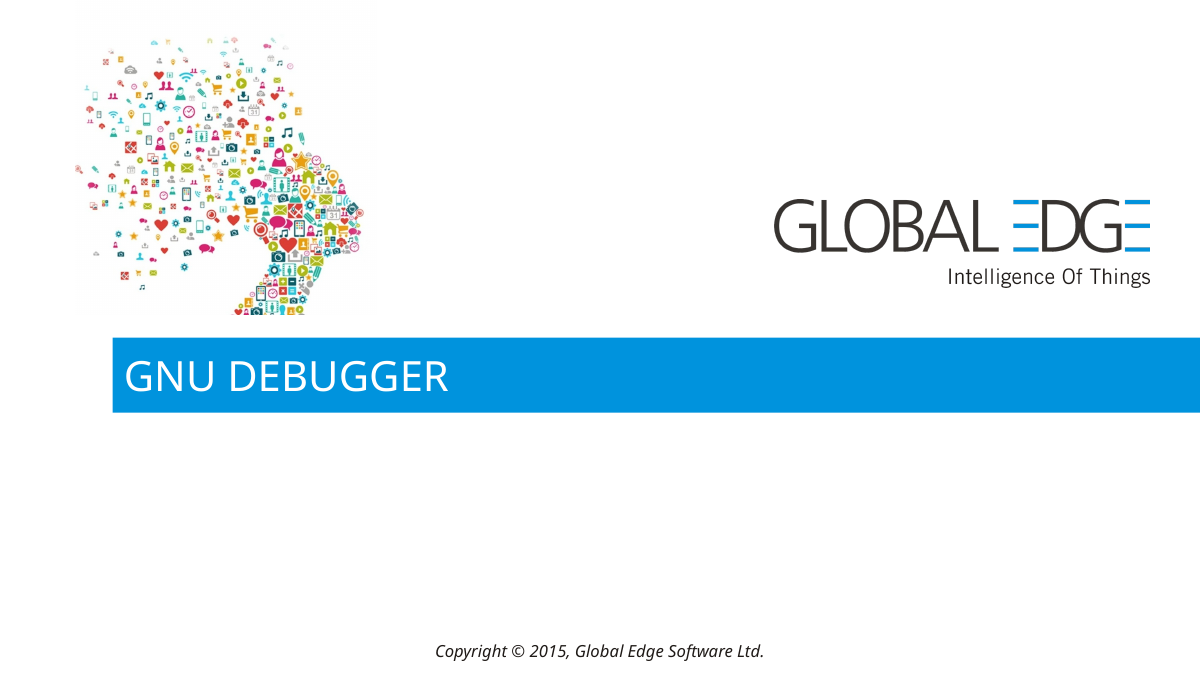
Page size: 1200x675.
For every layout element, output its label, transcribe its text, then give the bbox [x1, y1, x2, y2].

picture [75, 0, 377, 315]
picture [774, 199, 1150, 288]
title GNU DEBUGGER [112, 337, 1200, 413]
